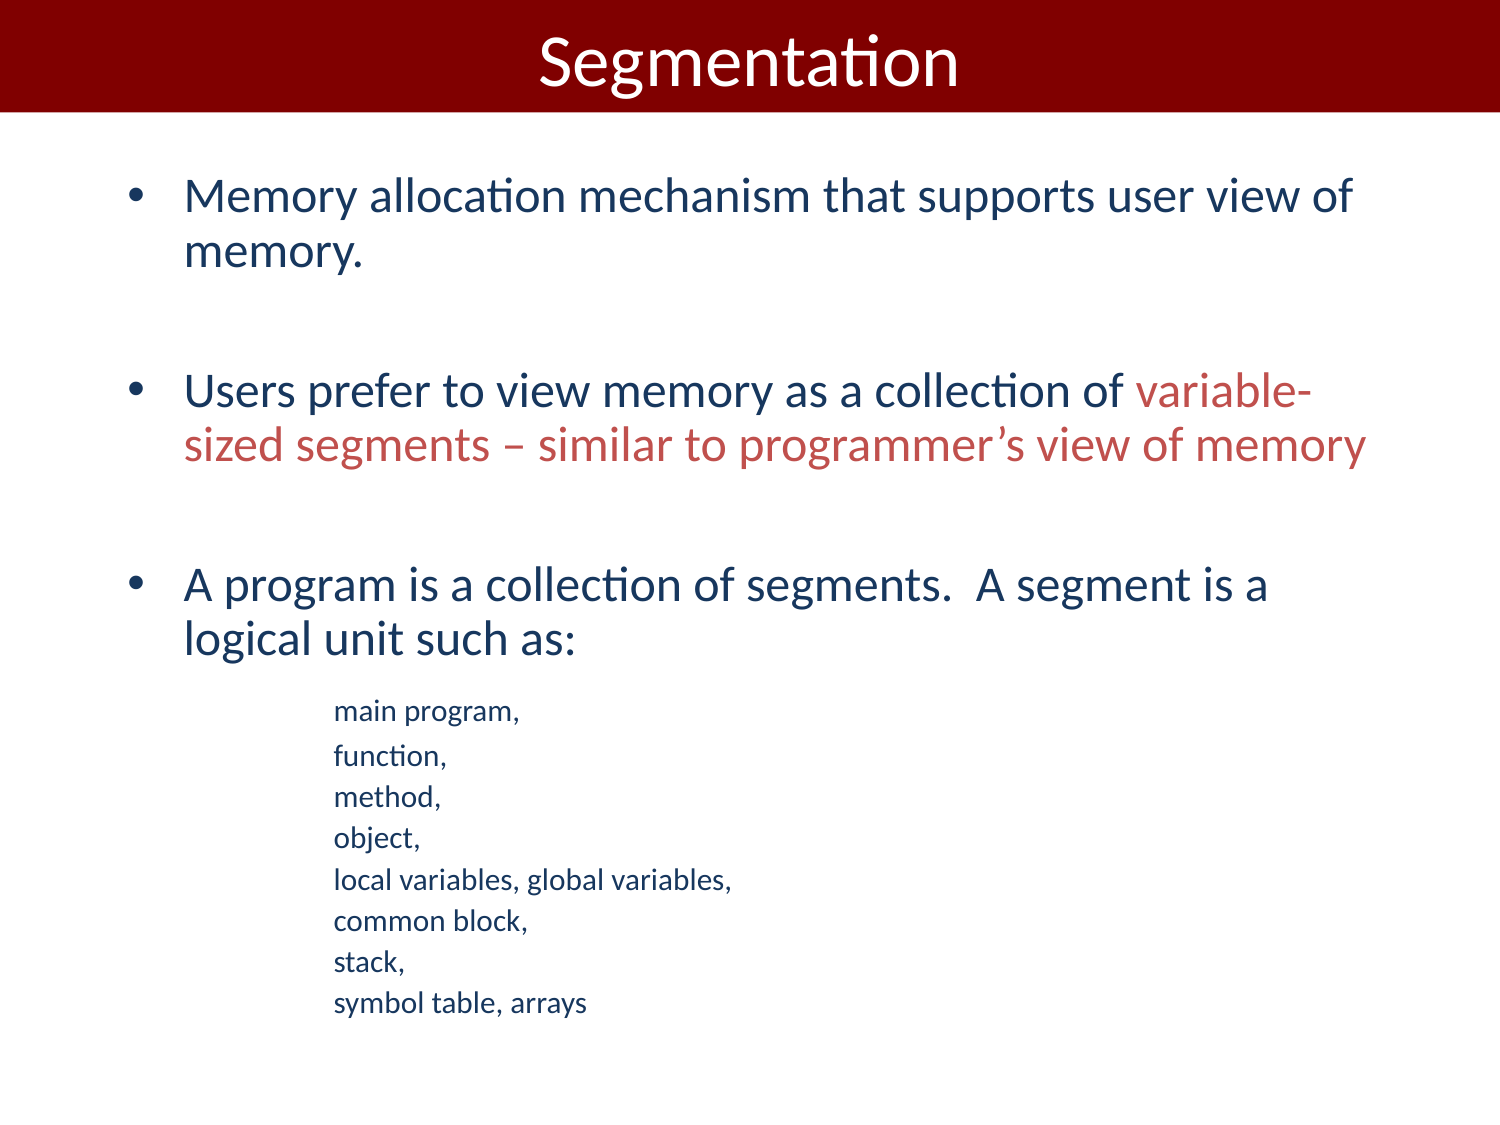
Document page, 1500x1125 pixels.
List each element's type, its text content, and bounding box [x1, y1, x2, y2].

list Memory allocation mechanism that supports user view of memory. Users prefer to view memory as a collection of variable-sized segments – similar to programmer’s view of memory A program is a collection of segments. A segment is a logical unit such as: main program, function, method, object, local variables, global variables, common block, stack, symbol table, arrays [112, 162, 1388, 826]
title Segmentation [0, 0, 1500, 113]
